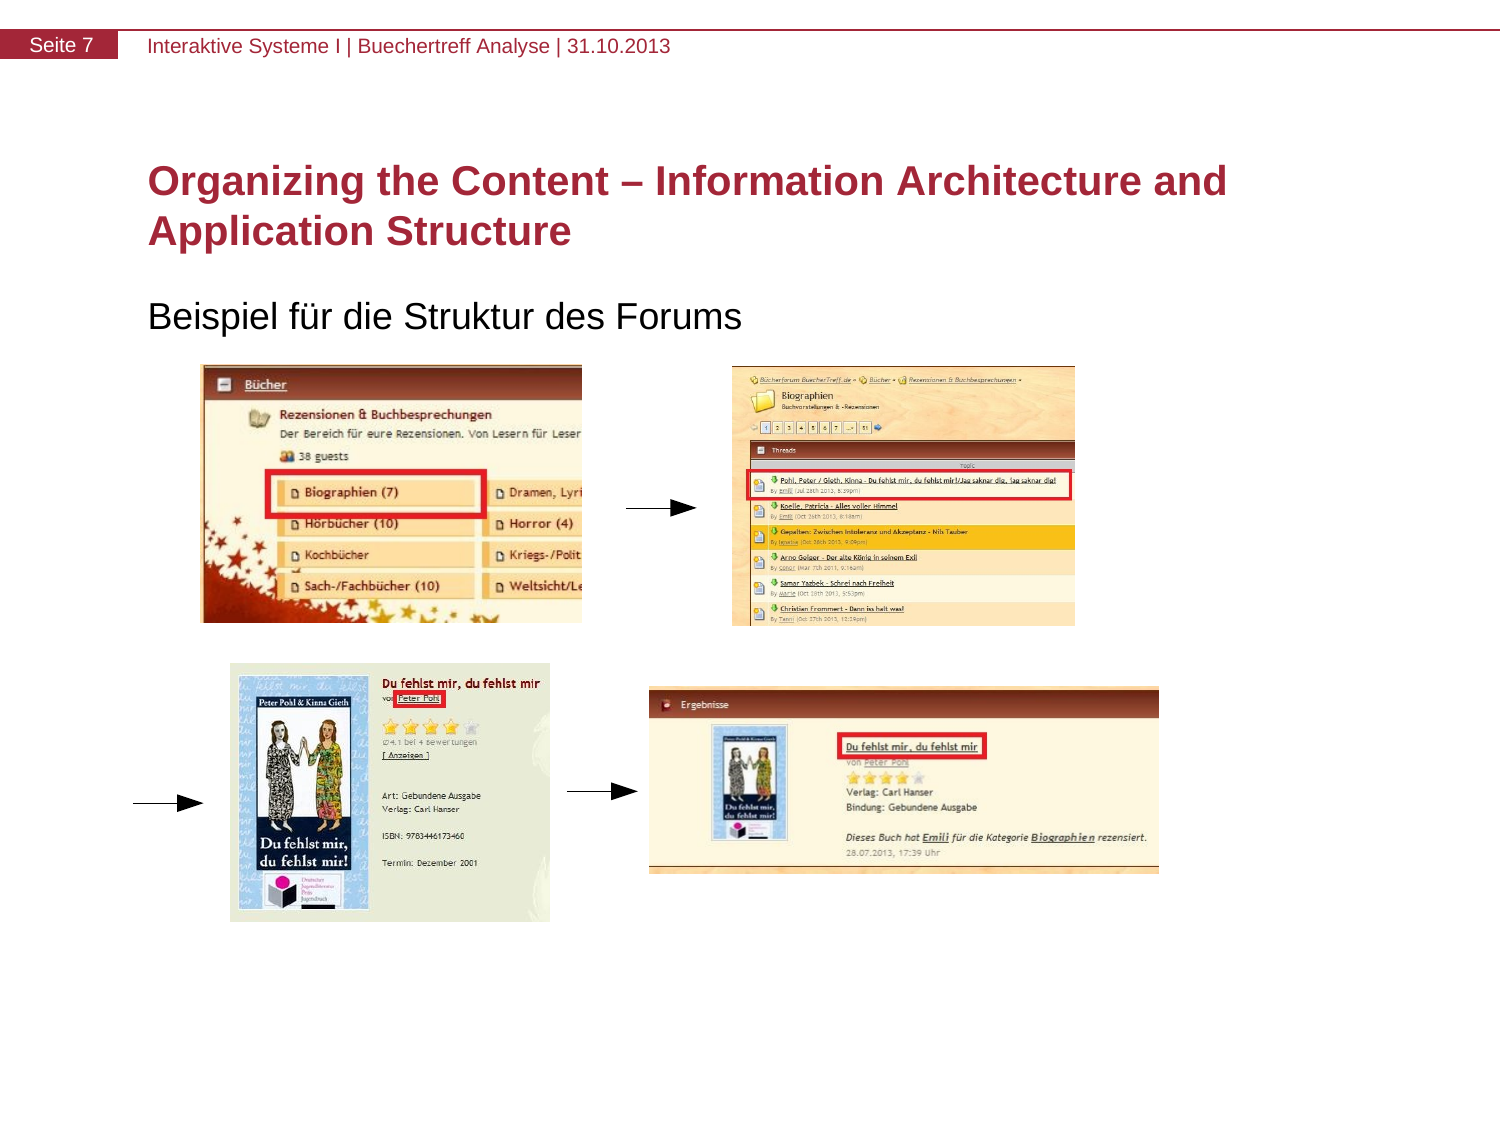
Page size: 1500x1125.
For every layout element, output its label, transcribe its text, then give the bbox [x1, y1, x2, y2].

picture [200, 364, 582, 623]
picture [230, 663, 550, 922]
list Beispiel für die Struktur des Forums [132, 287, 1371, 888]
title Organizing the Content – Information Architecture and Application Structure [132, 146, 1413, 262]
picture [649, 686, 1159, 875]
picture [732, 366, 1075, 626]
